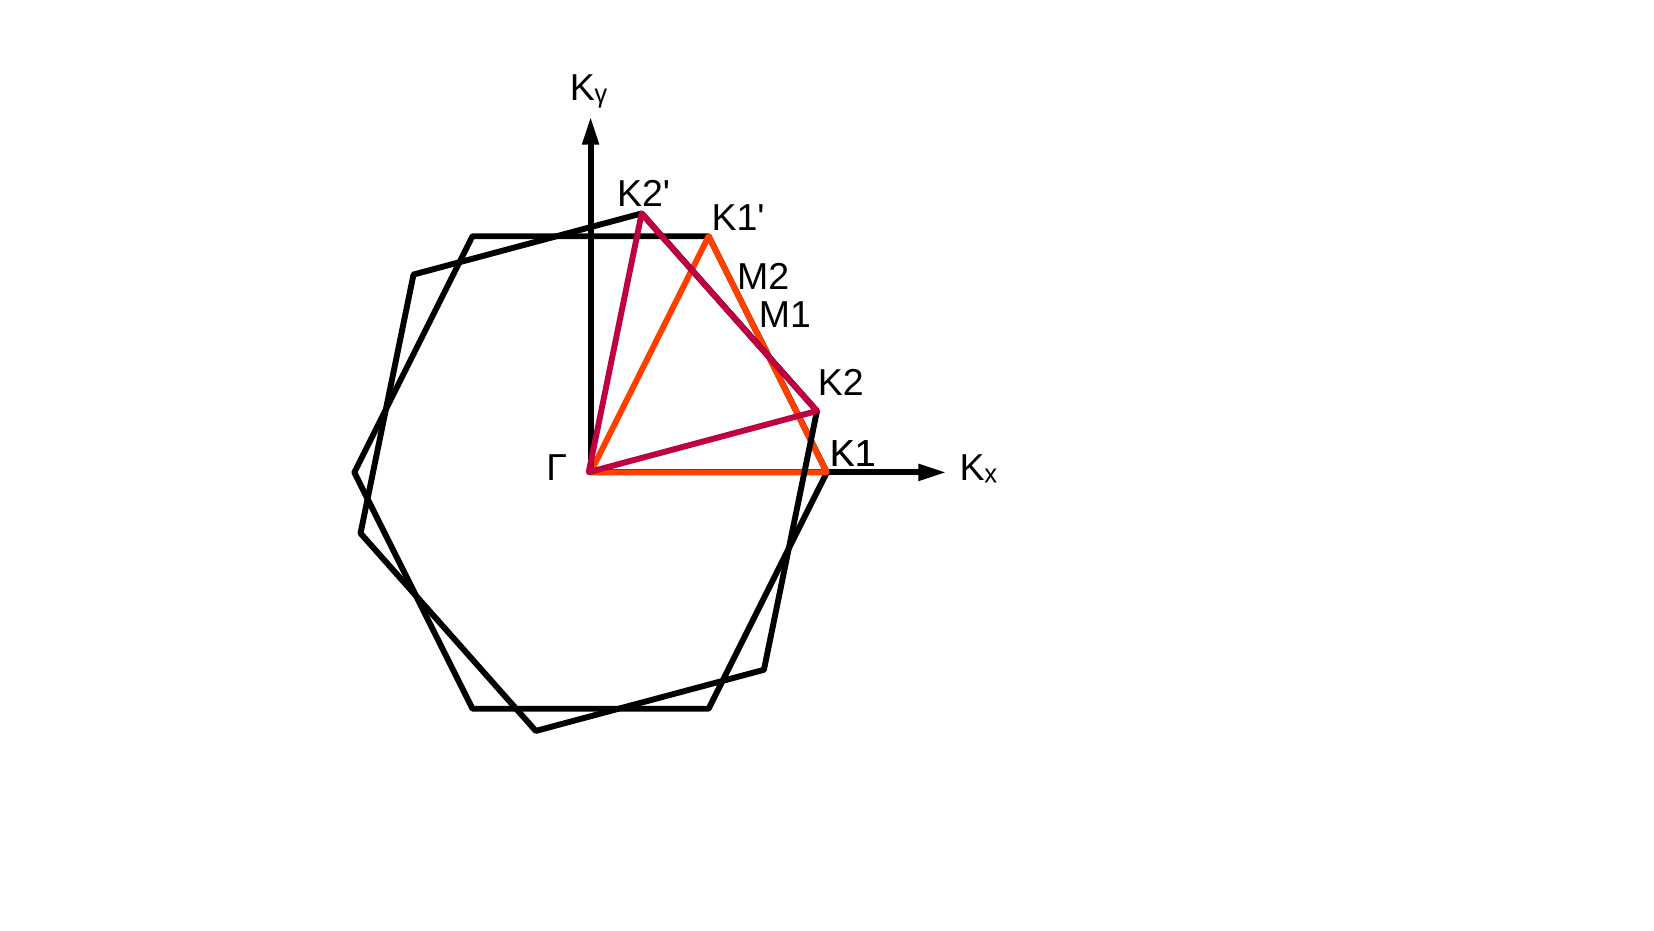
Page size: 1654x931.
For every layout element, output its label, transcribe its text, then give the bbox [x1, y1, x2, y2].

text_box K2 [803, 354, 886, 454]
text_box K2ʹ [602, 165, 697, 265]
text_box Kₓ [944, 439, 1016, 497]
text_box K1ʹ [696, 188, 792, 288]
text_box M1 [744, 347, 788, 385]
text_box K1 [814, 425, 898, 525]
text_box Γ [531, 439, 591, 497]
text_box M1 [766, 285, 839, 385]
text_box M2 [722, 248, 817, 347]
text_box Kᵧ [555, 59, 626, 116]
